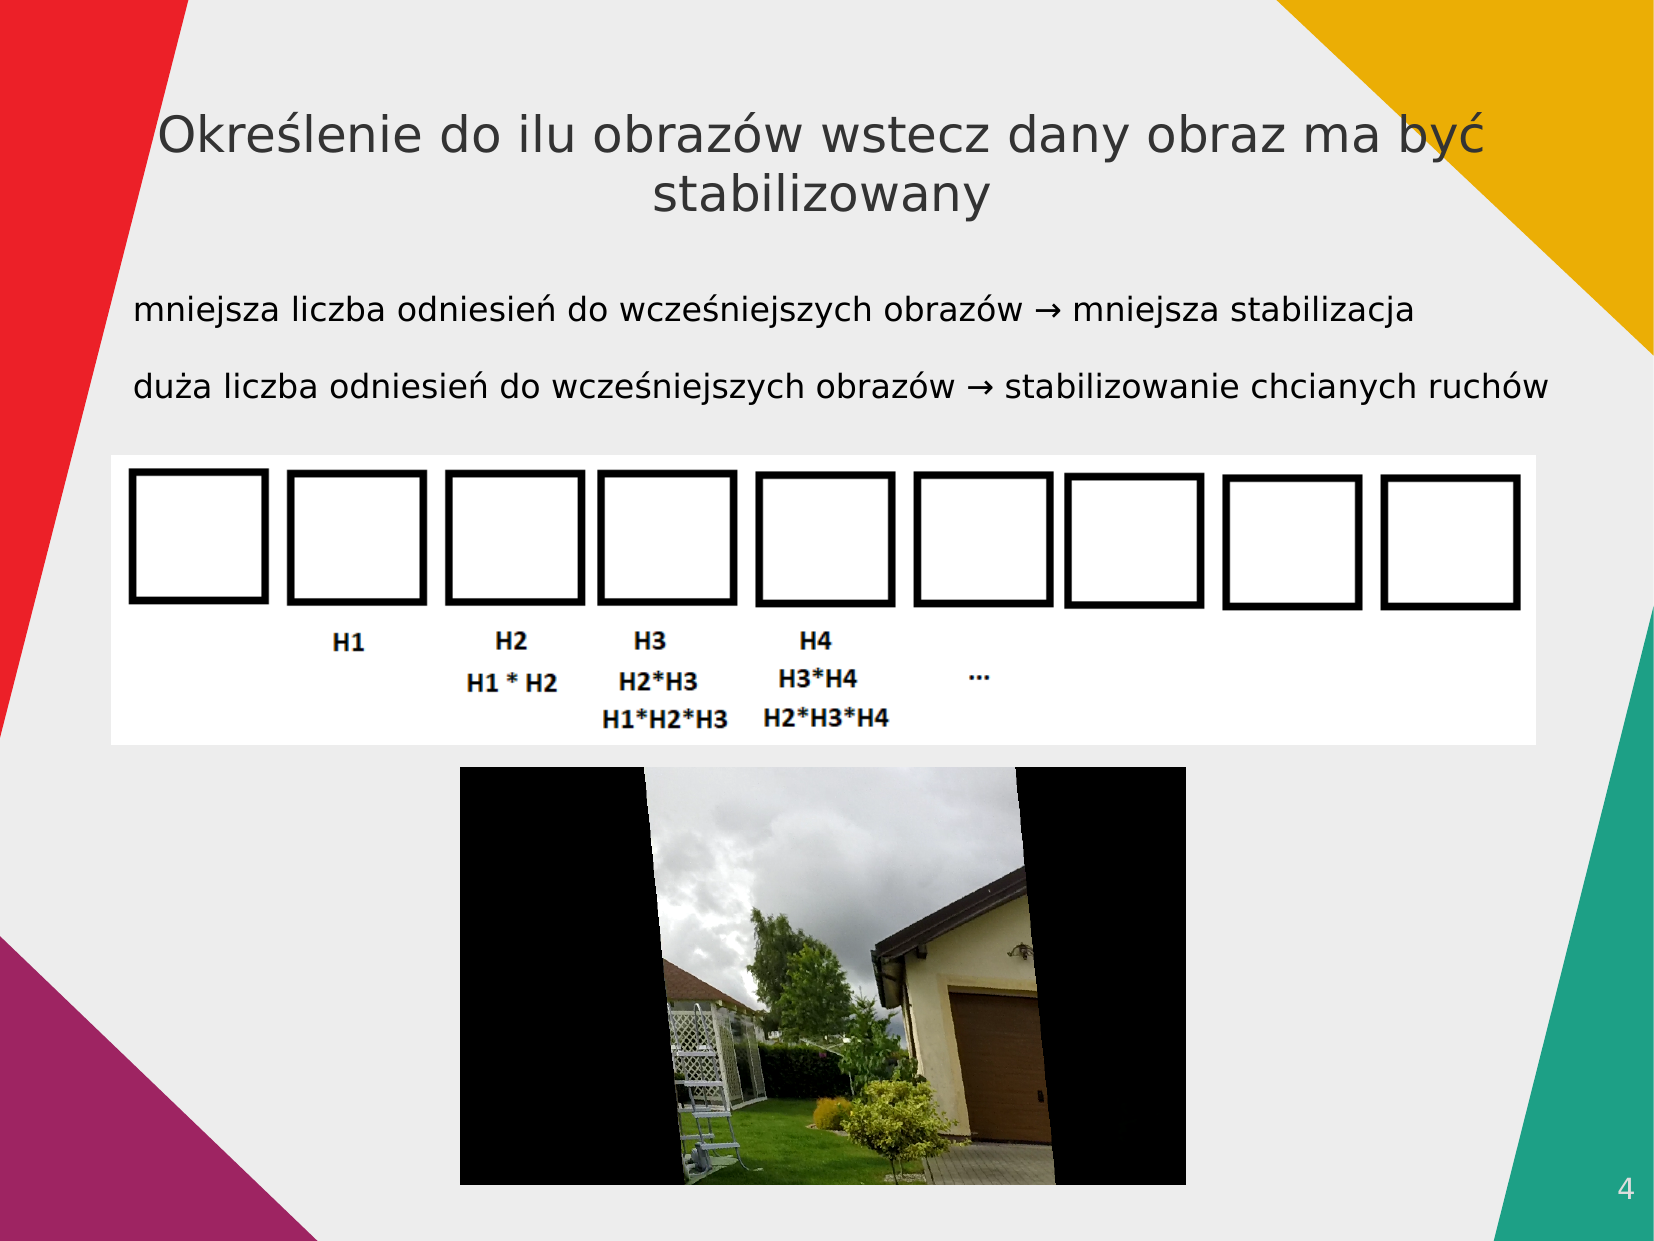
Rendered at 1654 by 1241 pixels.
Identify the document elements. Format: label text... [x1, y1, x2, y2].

title Określenie do ilu obrazów wstecz dany obraz ma być stabilizowany [110, 66, 1535, 263]
picture [111, 455, 1536, 745]
picture [460, 767, 1186, 1185]
text_box mniejsza liczba odniesień do wcześniejszych obrazów → mniejsza stabilizacja duża liczba odniesień do wcześniejszych obrazów → stabilizowanie chcianych ruchów [118, 283, 1567, 414]
